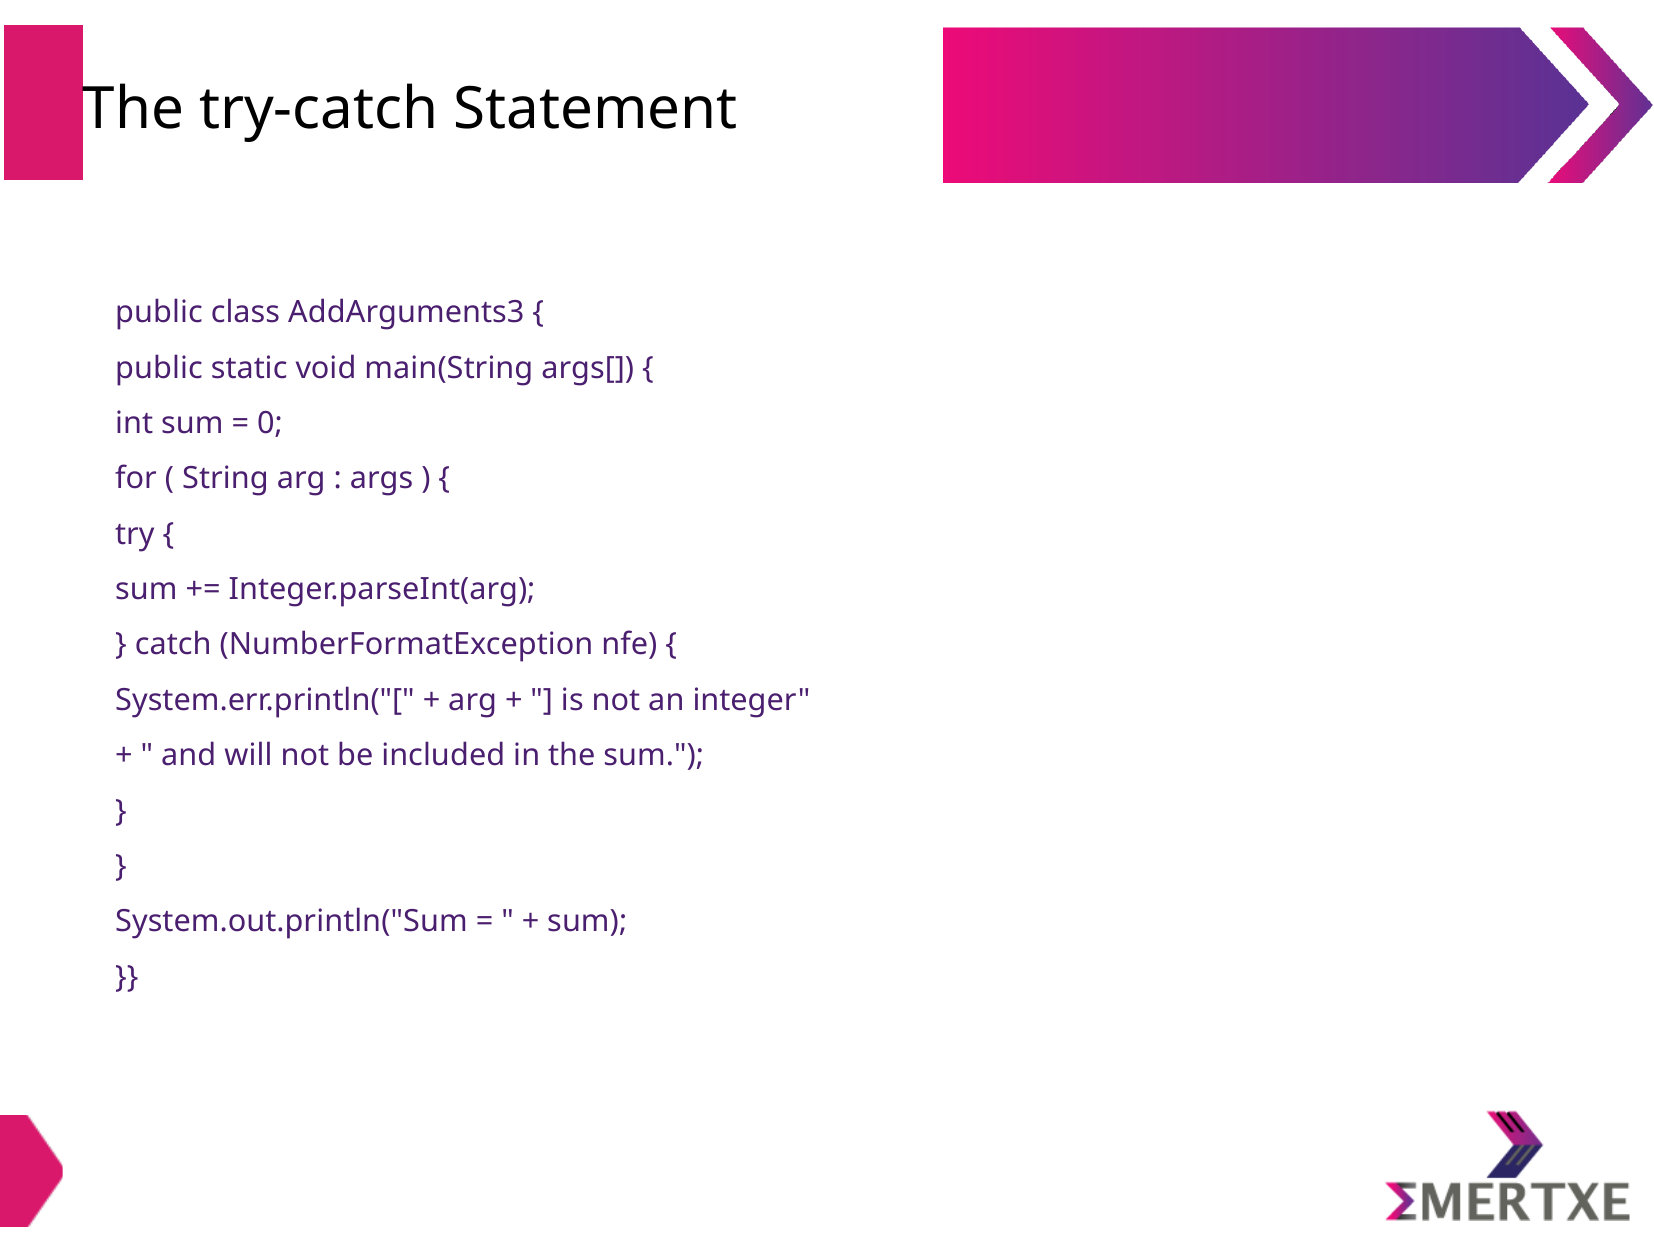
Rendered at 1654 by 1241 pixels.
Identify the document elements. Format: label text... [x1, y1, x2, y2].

title The try-catch Statement [82, 2, 1571, 210]
list public class AddArguments3 { public static void main(String args[]) { int sum = 0; for ( String arg : args ) { try { sum += Integer.parseInt(arg); } catch (NumberFormatException nfe) { System.err.println("[" + arg + "] is not an integer" + " and will not be included in the sum."); } } System.out.println("Sum = " + sum); }} [82, 290, 1571, 1010]
picture [1385, 1107, 1631, 1221]
picture [1571, 27, 1653, 183]
